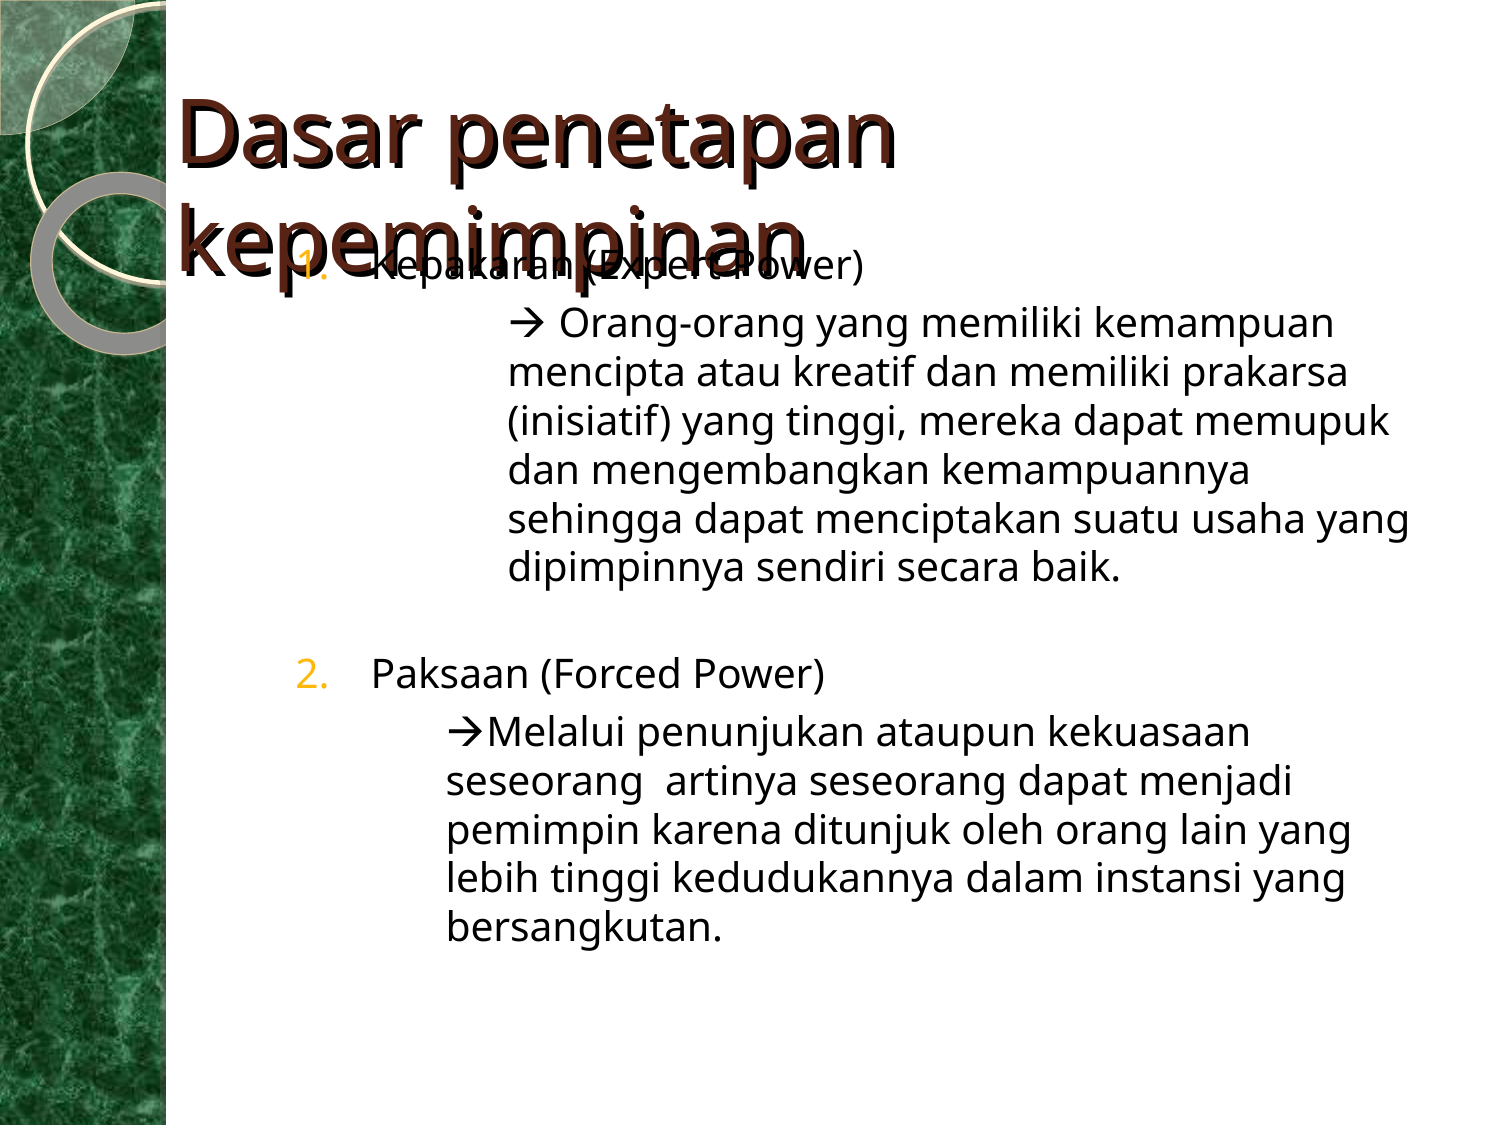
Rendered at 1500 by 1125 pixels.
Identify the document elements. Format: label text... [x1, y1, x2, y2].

list Kepakaran (Expert Power)  Orang-orang yang memiliki kemampuan mencipta atau kreatif dan memiliki prakarsa (inisiatif) yang tinggi, mereka dapat memupuk dan mengembangkan kemampuannya sehingga dapat menciptakan suatu usaha yang dipimpinnya sendiri secara baik. Paksaan (Forced Power) Melalui penunjukan ataupun kekuasaan seseorang artinya seseorang dapat menjadi pemimpin karena ditunjuk oleh orang lain yang lebih tinggi kedudukannya dalam instansi yang bersangkutan. [88, 231, 1447, 1012]
title Dasar penetapan kepemimpinan [159, 66, 1390, 197]
